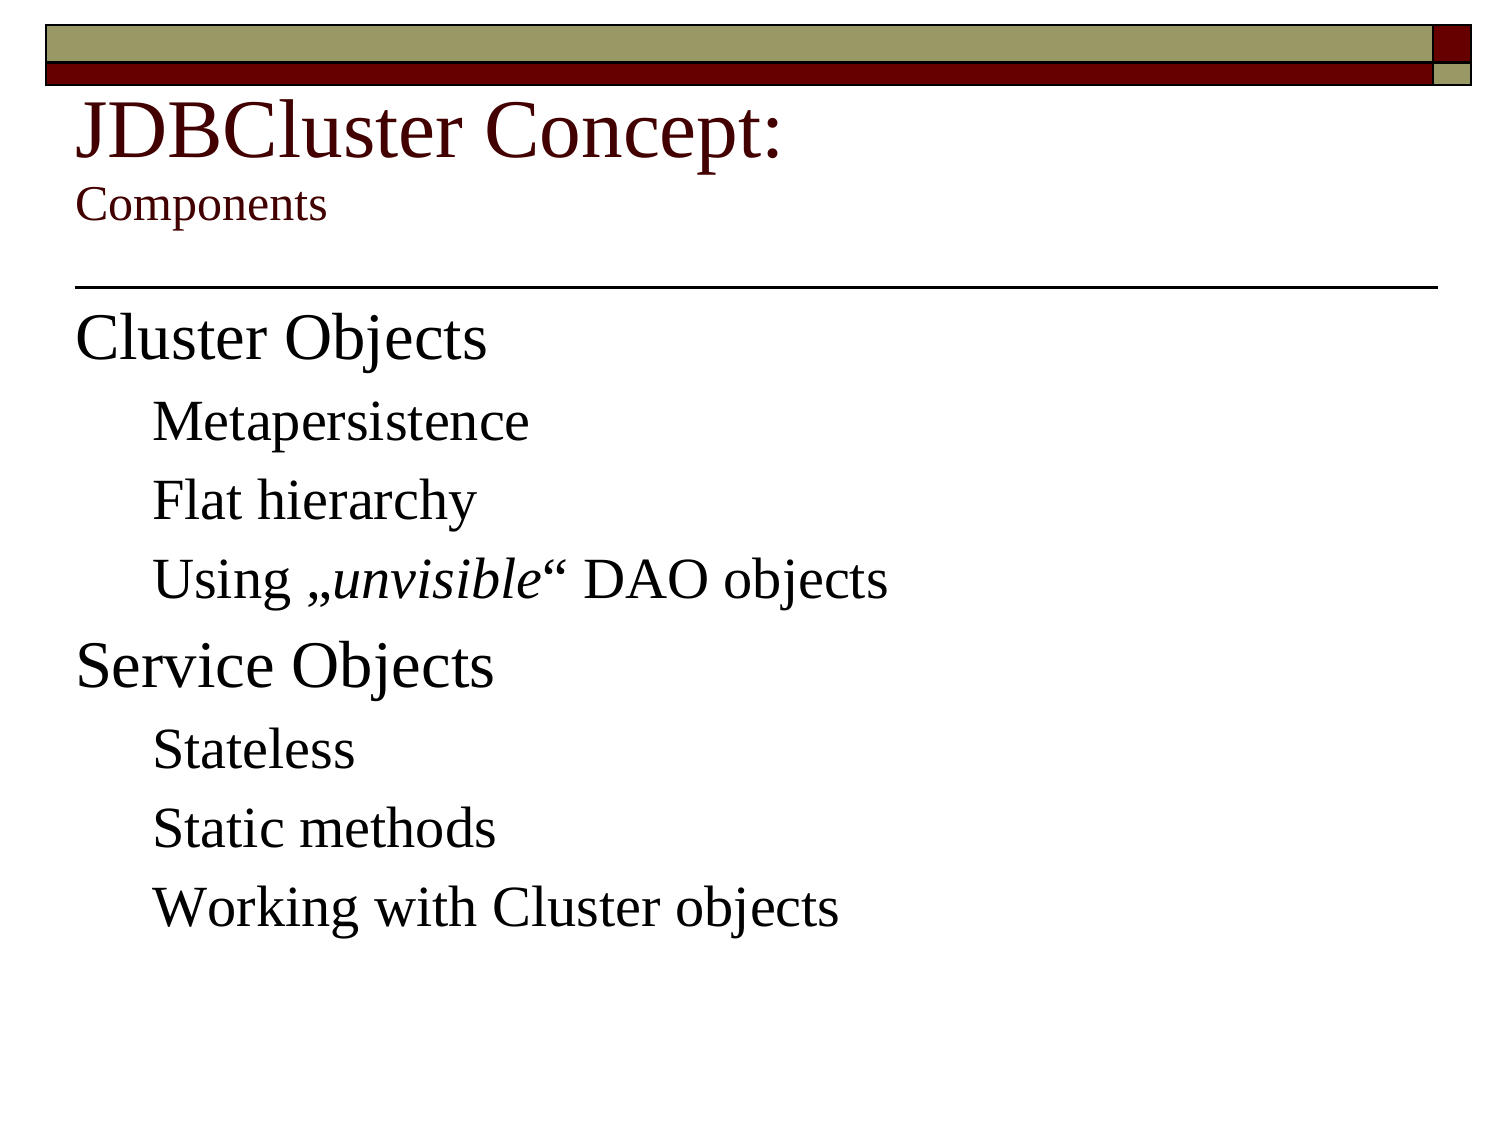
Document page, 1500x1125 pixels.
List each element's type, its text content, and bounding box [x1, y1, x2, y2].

title JDBCluster Concept: Components [75, 39, 1426, 276]
list Cluster Objects Metapersistence Flat hierarchy Using „unvisible“ DAO objects Service Objects Stateless Static methods Working with Cluster objects [75, 299, 1426, 1006]
